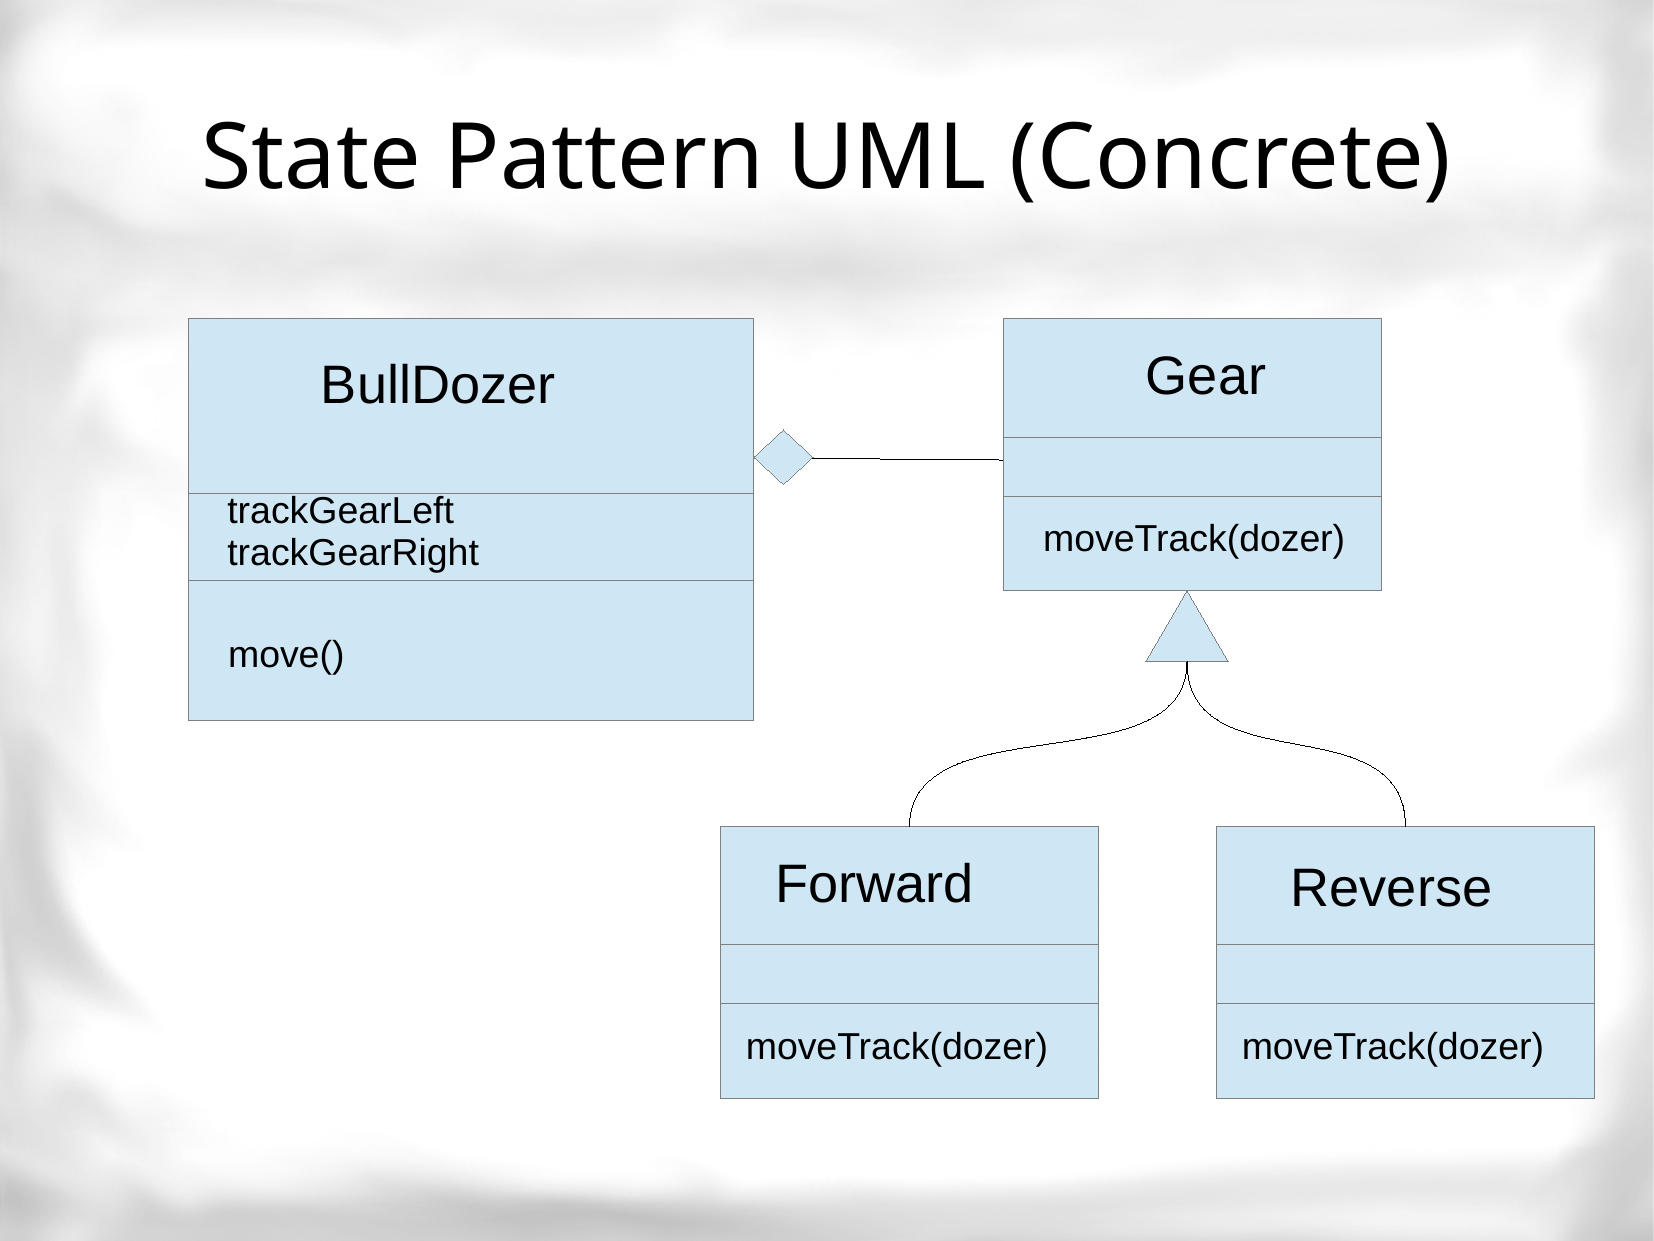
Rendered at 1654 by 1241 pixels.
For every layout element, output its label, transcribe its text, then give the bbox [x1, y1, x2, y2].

title State Pattern UML (Concrete) [82, 49, 1571, 257]
text_box [1216, 826, 1595, 1099]
text_box [188, 318, 814, 721]
text_box Forward [760, 845, 990, 922]
text_box move() [213, 625, 360, 683]
text_box trackGearLeft trackGearRight [212, 482, 494, 581]
text_box moveTrack(dozer) [731, 1017, 1063, 1075]
text_box moveTrack(dozer) [1028, 510, 1361, 567]
picture [0, 0, 1654, 1241]
text_box [720, 826, 1099, 1099]
text_box Reverse [1275, 850, 1508, 926]
text_box BullDozer [306, 347, 792, 459]
text_box moveTrack(dozer) [1227, 1017, 1560, 1075]
text_box Gear [1131, 338, 1282, 414]
text_box [1003, 318, 1382, 662]
